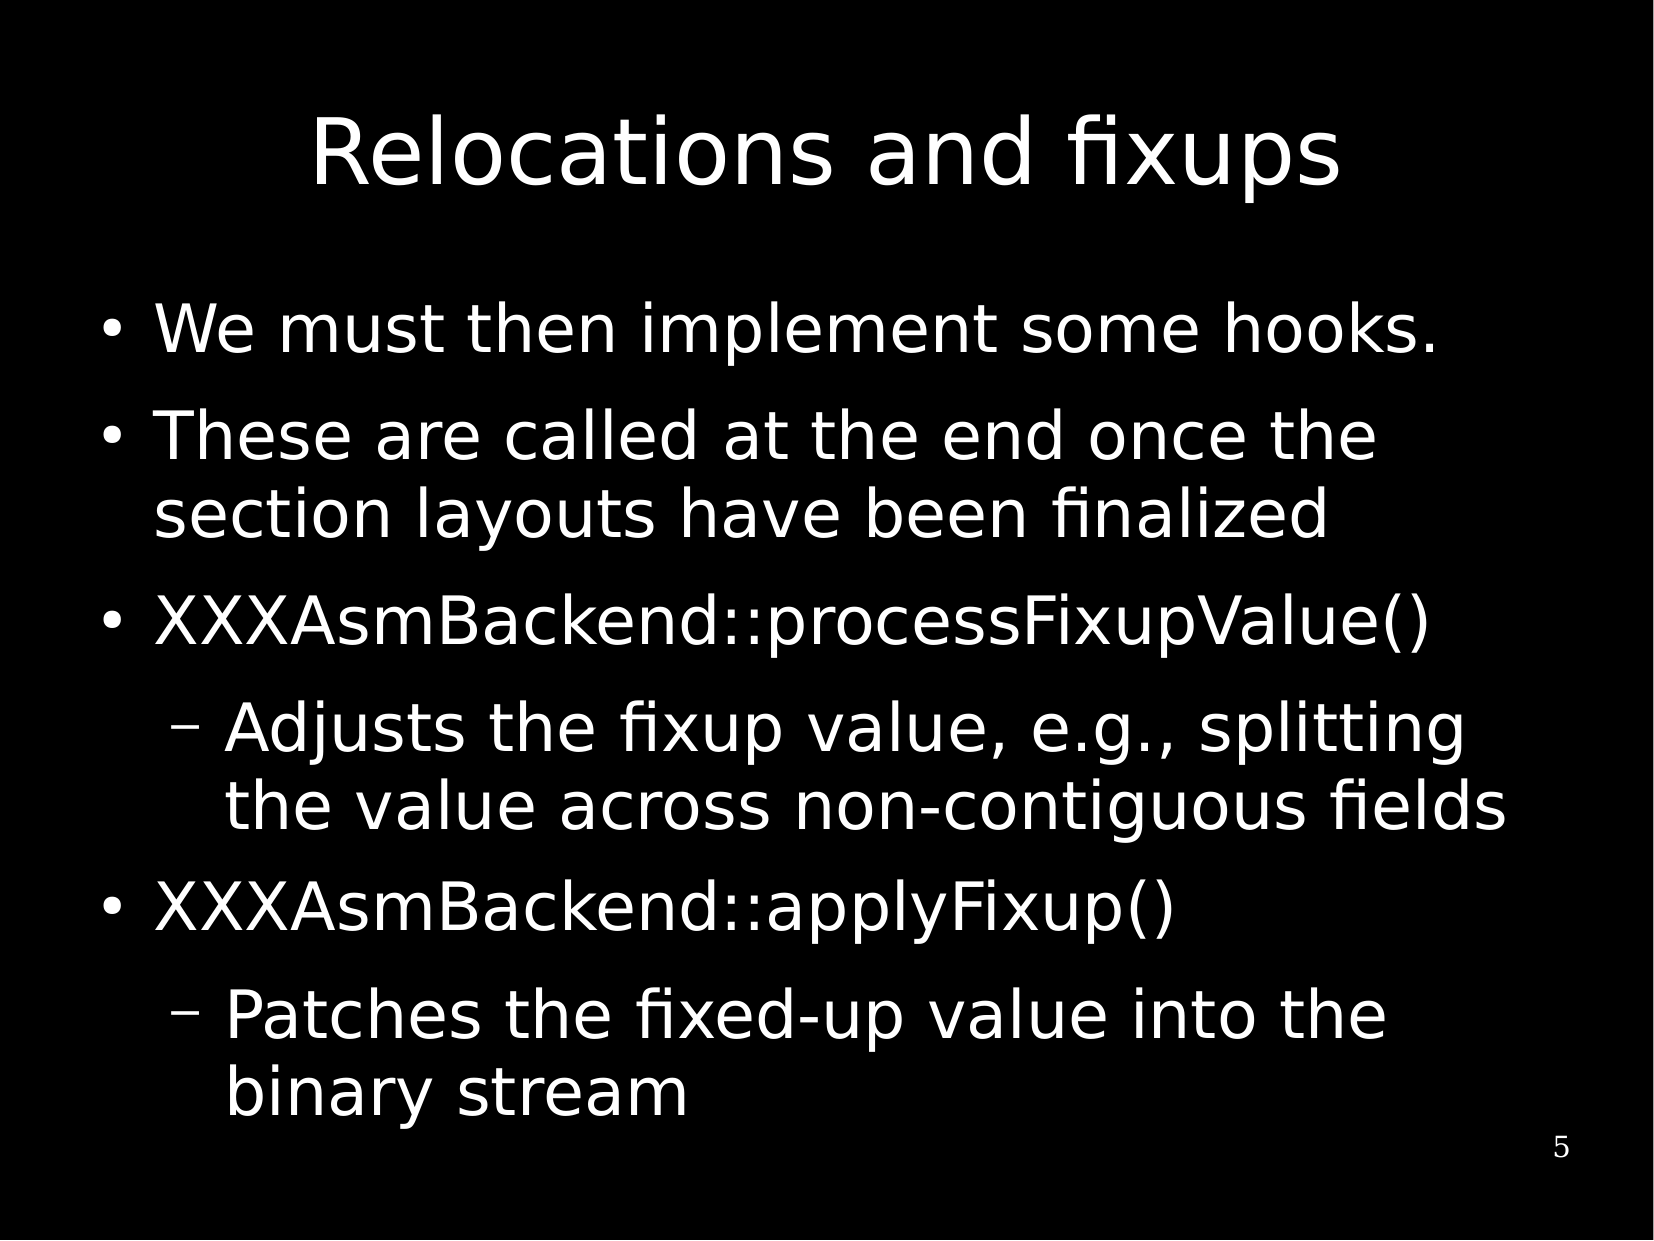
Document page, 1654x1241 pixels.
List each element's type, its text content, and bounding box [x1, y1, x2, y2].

title Relocations and fixups [82, 49, 1571, 257]
list We must then implement some hooks. These are called at the end once the section layouts have been finalized XXXAsmBackend::processFixupValue() Adjusts the fixup value, e.g., splitting the value across non-contiguous fields XXXAsmBackend::applyFixup() Patches the fixed-up value into the binary stream [82, 290, 1571, 1170]
